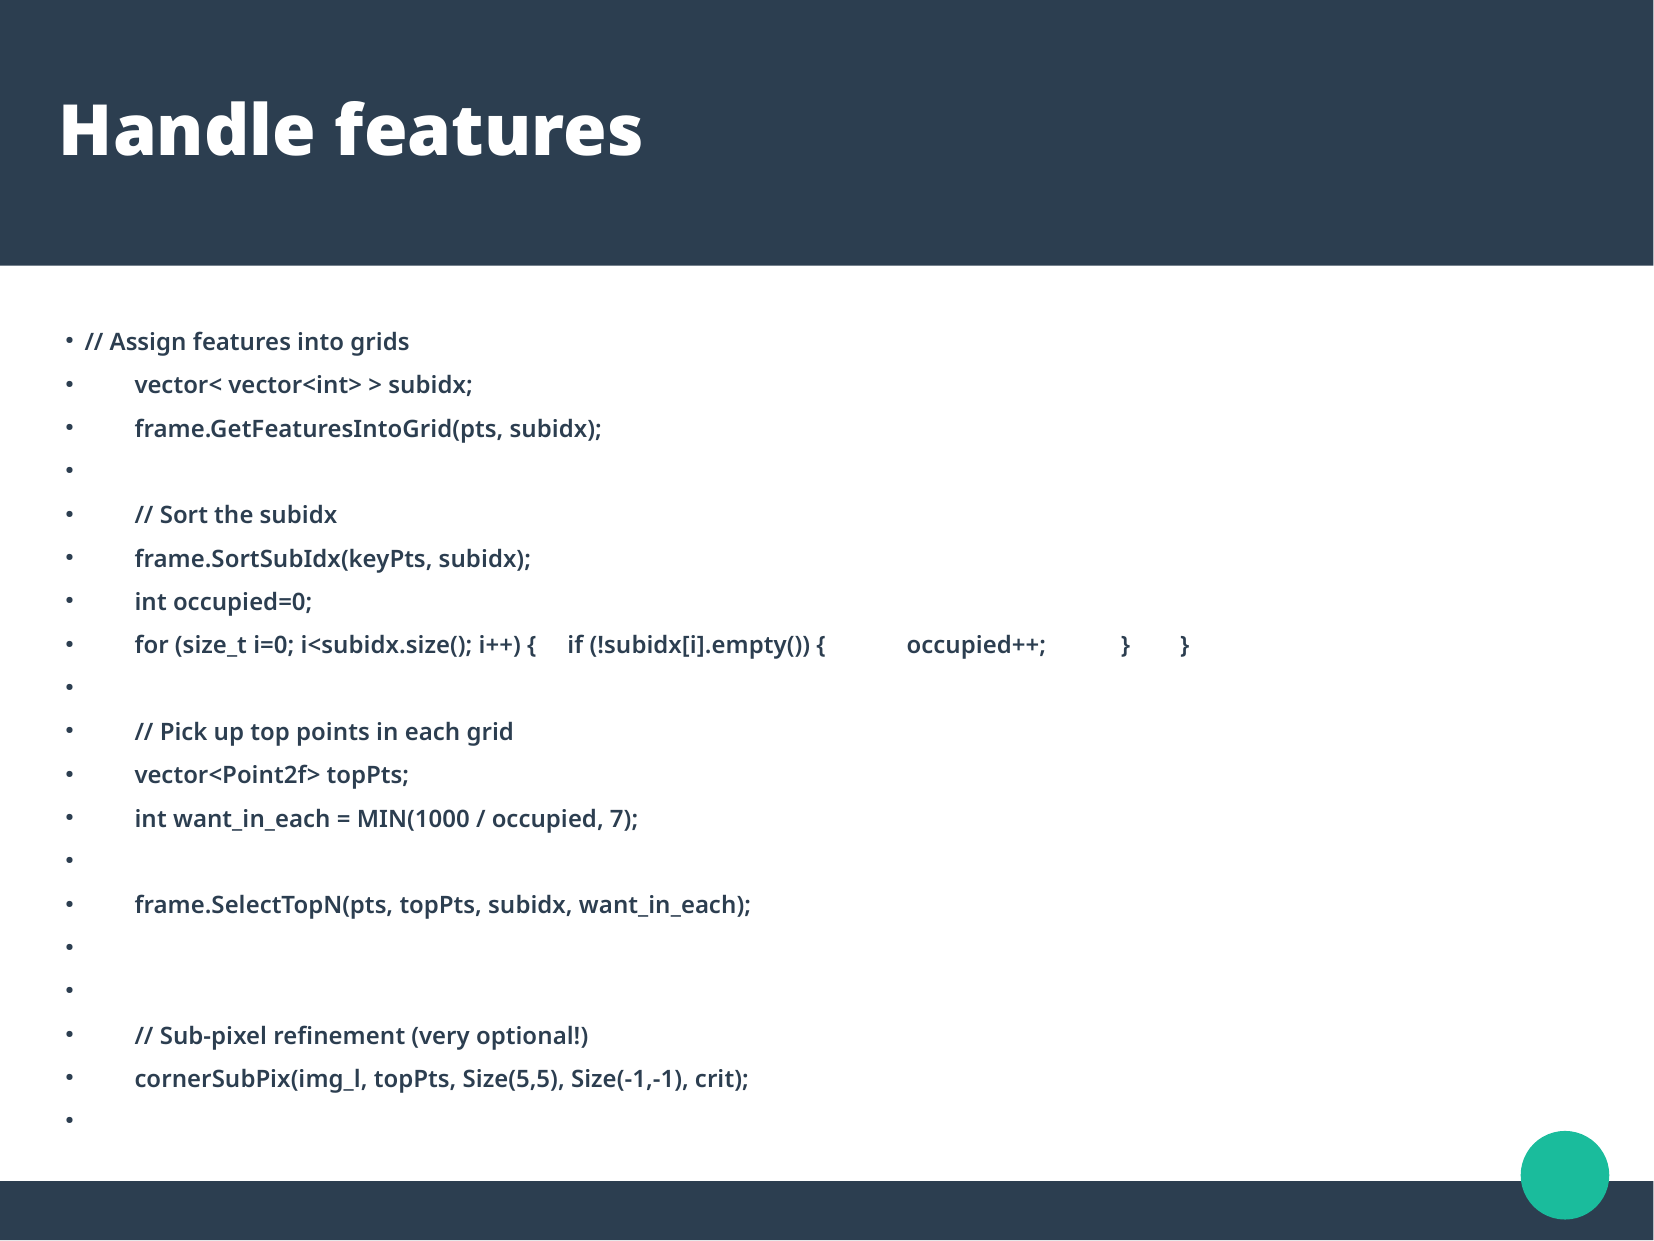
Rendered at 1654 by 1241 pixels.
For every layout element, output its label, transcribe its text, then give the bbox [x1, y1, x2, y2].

list // Assign features into grids vector< vector<int> > subidx; frame.GetFeaturesIntoGrid(pts, subidx); // Sort the subidx frame.SortSubIdx(keyPts, subidx); int occupied=0; for (size_t i=0; i<subidx.size(); i++) { if (!subidx[i].empty()) { occupied++; } } // Pick up top points in each grid vector<Point2f> topPts; int want_in_each = MIN(1000 / occupied, 7); frame.SelectTopN(pts, topPts, subidx, want_in_each); // Sub-pixel refinement (very optional!) cornerSubPix(img_l, topPts, Size(5,5), Size(-1,-1), crit); [59, 324, 1595, 1152]
title Handle features [59, 49, 1595, 207]
